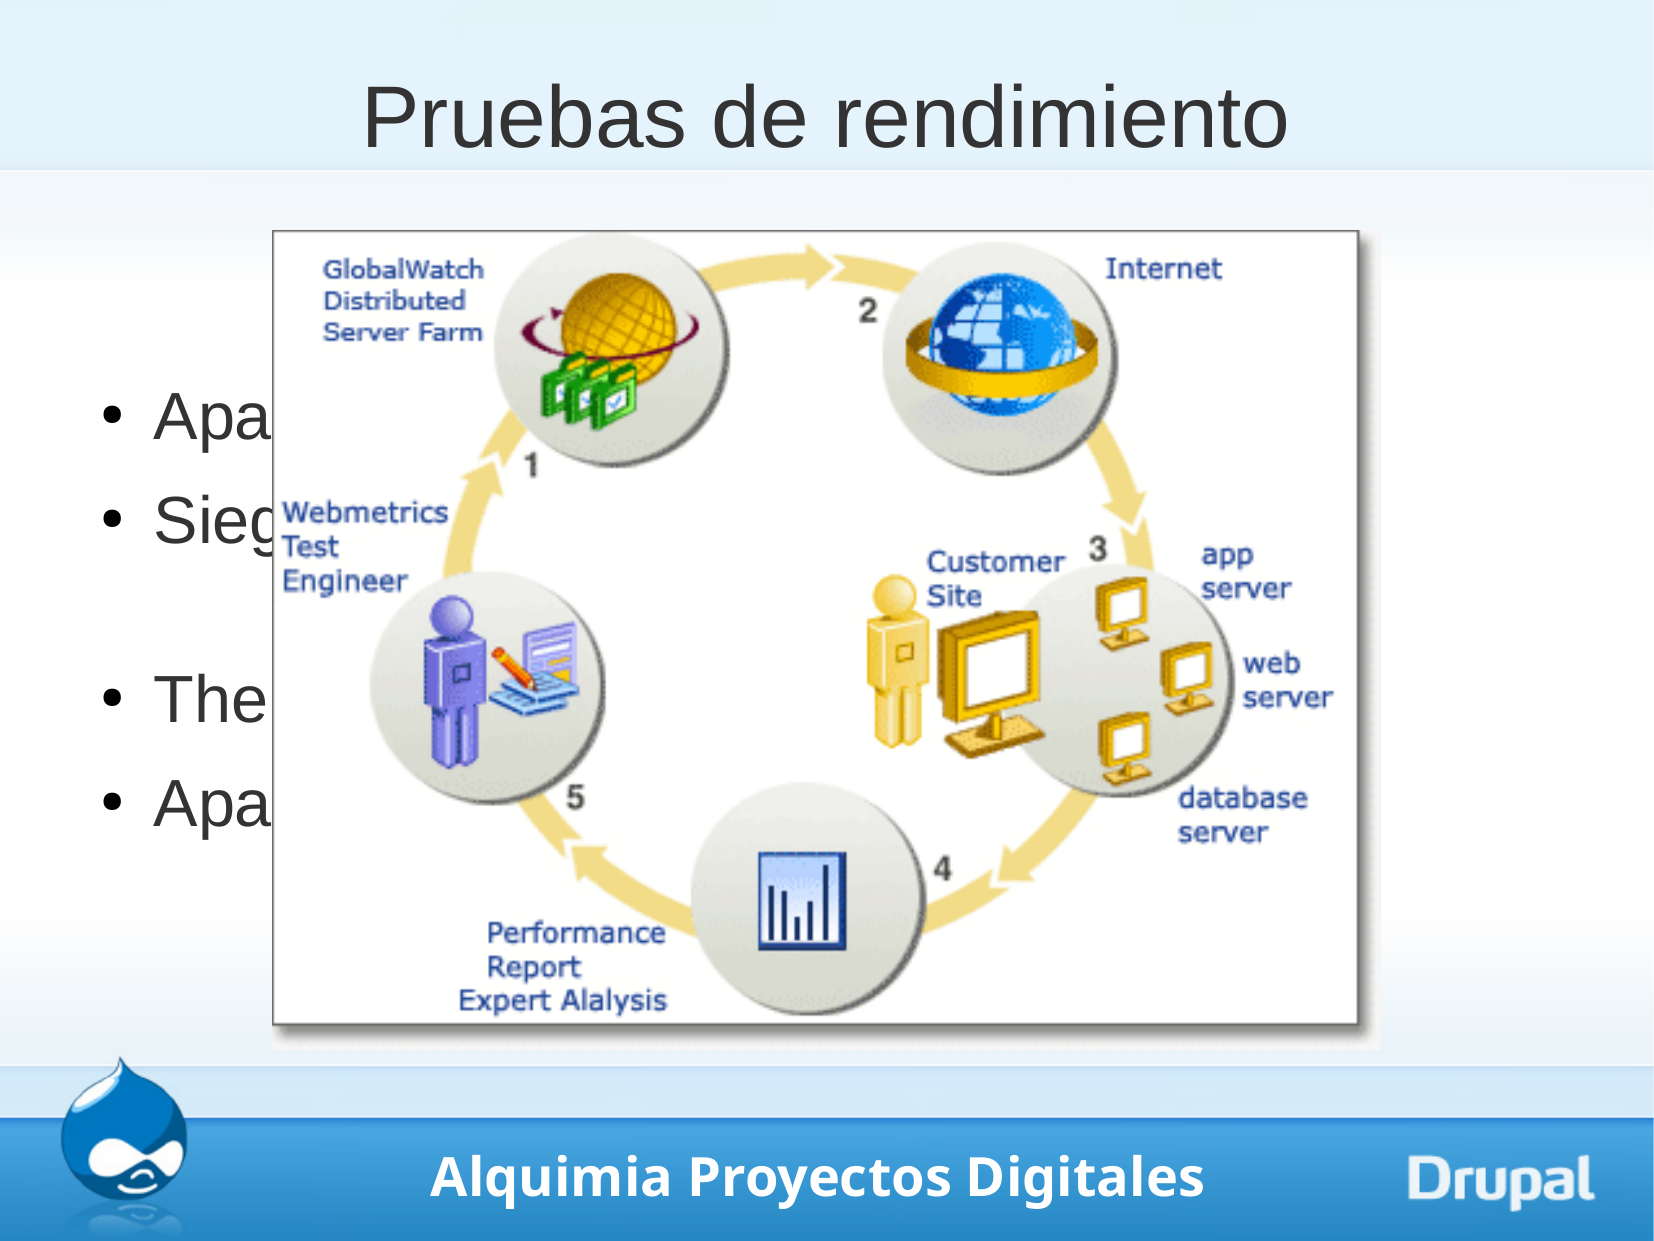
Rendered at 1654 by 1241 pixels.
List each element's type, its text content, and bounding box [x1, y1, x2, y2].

list Apache ab Siege The Grinder Apache JMeter [82, 378, 272, 898]
text_box Alquimia Proyectos Digitales [355, 1119, 1281, 1232]
title Pruebas de rendimiento [82, 23, 1571, 212]
picture [0, 0, 1654, 1241]
